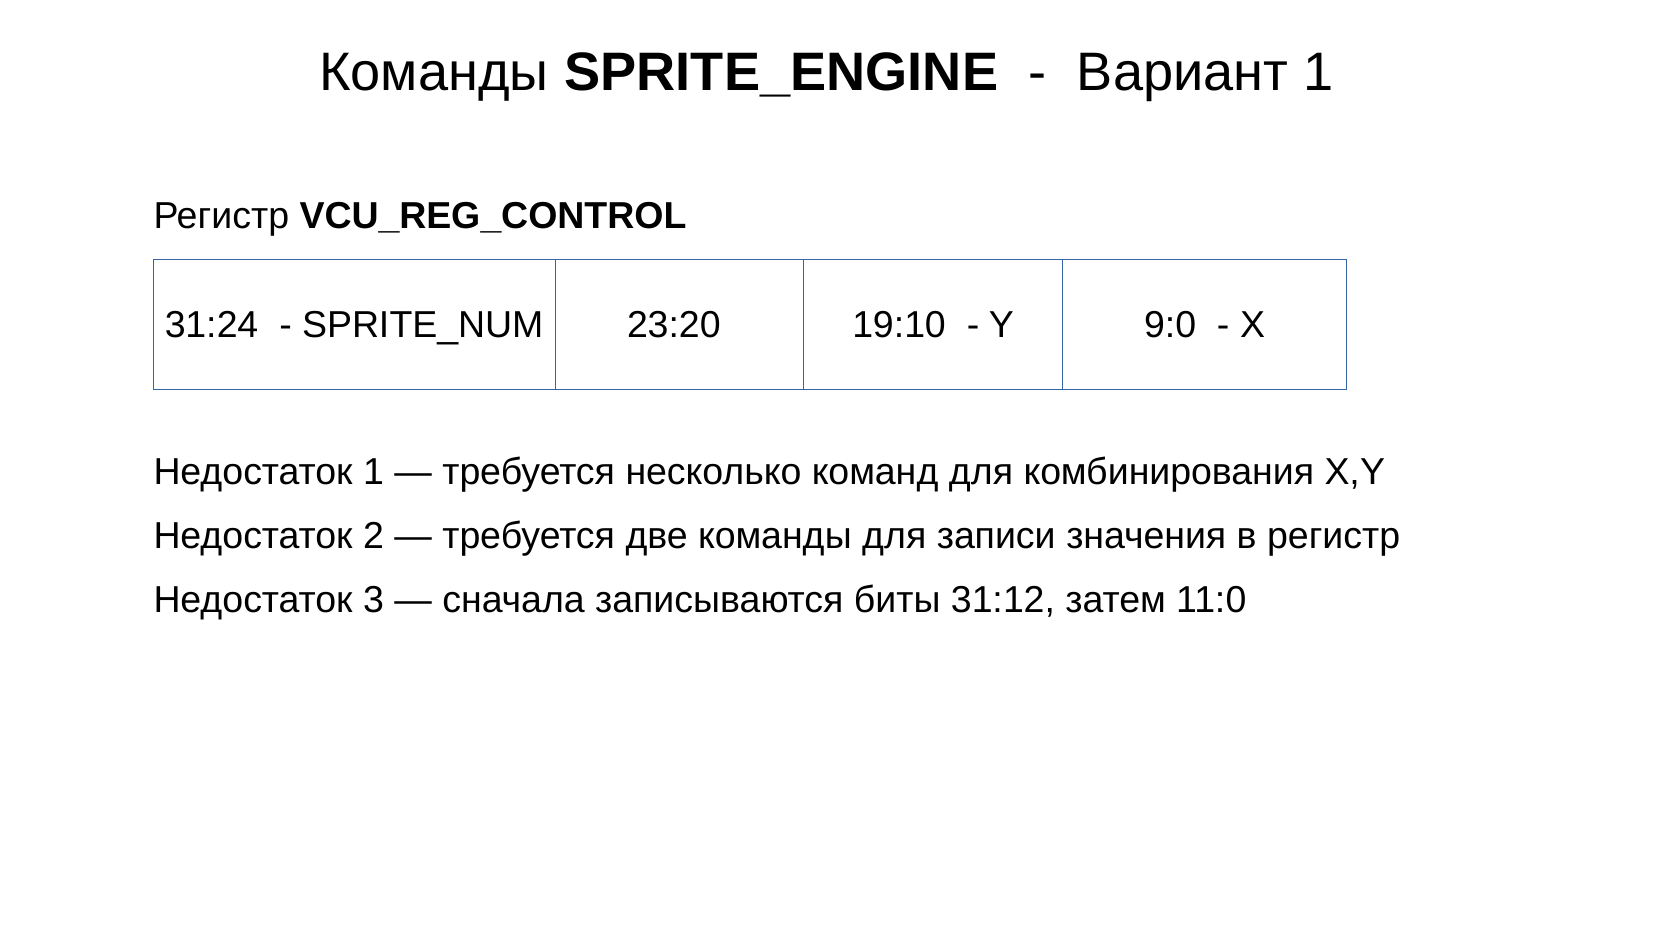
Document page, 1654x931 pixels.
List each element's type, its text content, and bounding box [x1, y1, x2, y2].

title Команды SPRITE_ENGINE - Вариант 1 [82, 37, 1571, 107]
text_box 19:10 - Y [804, 259, 1063, 390]
text_box 9:0 - X [1063, 259, 1347, 390]
text_box 23:20 [555, 259, 804, 390]
list Регистр VCU_REG_CONTROL Недостаток 1 — требуется несколько команд для комбинирования X,Y Недостаток 2 — требуется две команды для записи значения в регистр Недостаток 3 — сначала записываются биты 31:12, затем 11:0 [82, 129, 1571, 758]
text_box 31:24 - SPRITE_NUM [153, 259, 555, 390]
